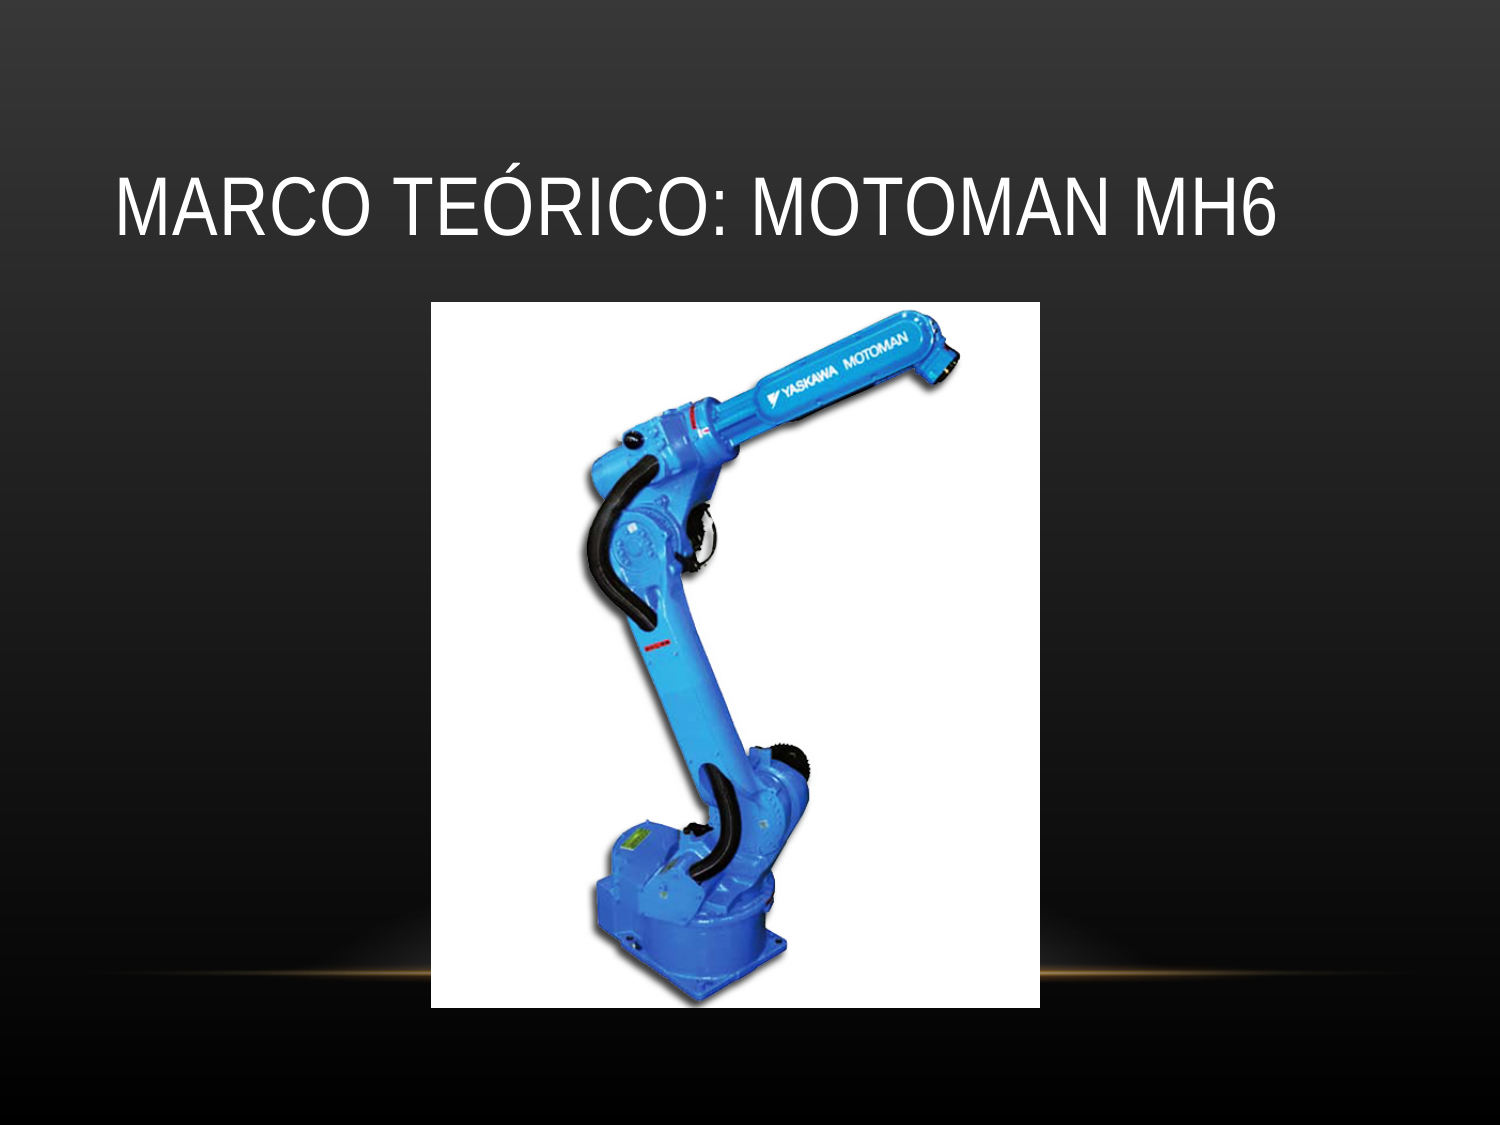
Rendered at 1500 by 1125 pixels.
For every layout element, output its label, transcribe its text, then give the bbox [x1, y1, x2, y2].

picture [431, 302, 1040, 1008]
title Marco teórico: MOTOMAN MH6 [99, 45, 1400, 233]
